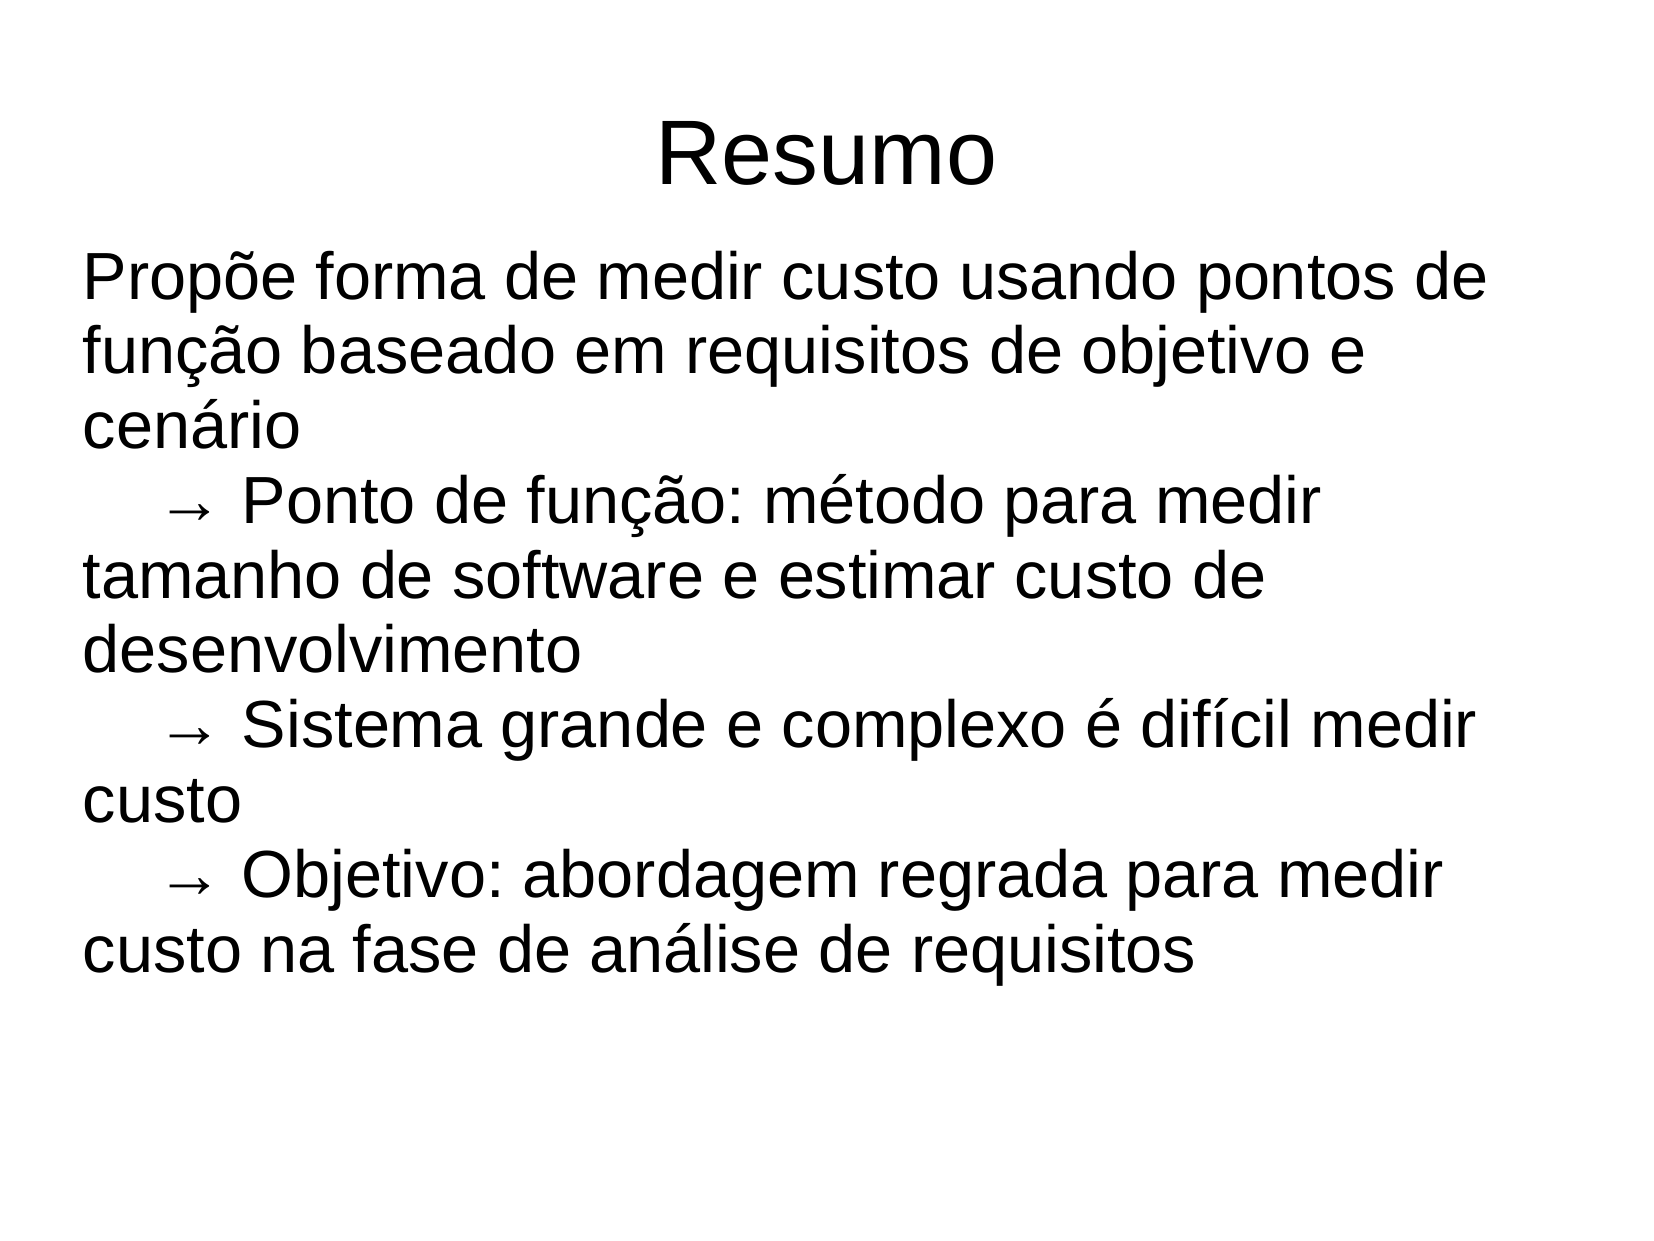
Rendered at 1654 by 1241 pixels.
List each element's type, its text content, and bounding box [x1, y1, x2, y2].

subtitle Propõe forma de medir custo usando pontos de função baseado em requisitos de objetivo e cenário → Ponto de função: método para medir tamanho de software e estimar custo de desenvolvimento → Sistema grande e complexo é difícil medir custo → Objetivo: abordagem regrada para medir custo na fase de análise de requisitos [82, 238, 1571, 1062]
title Resumo [82, 49, 1571, 238]
